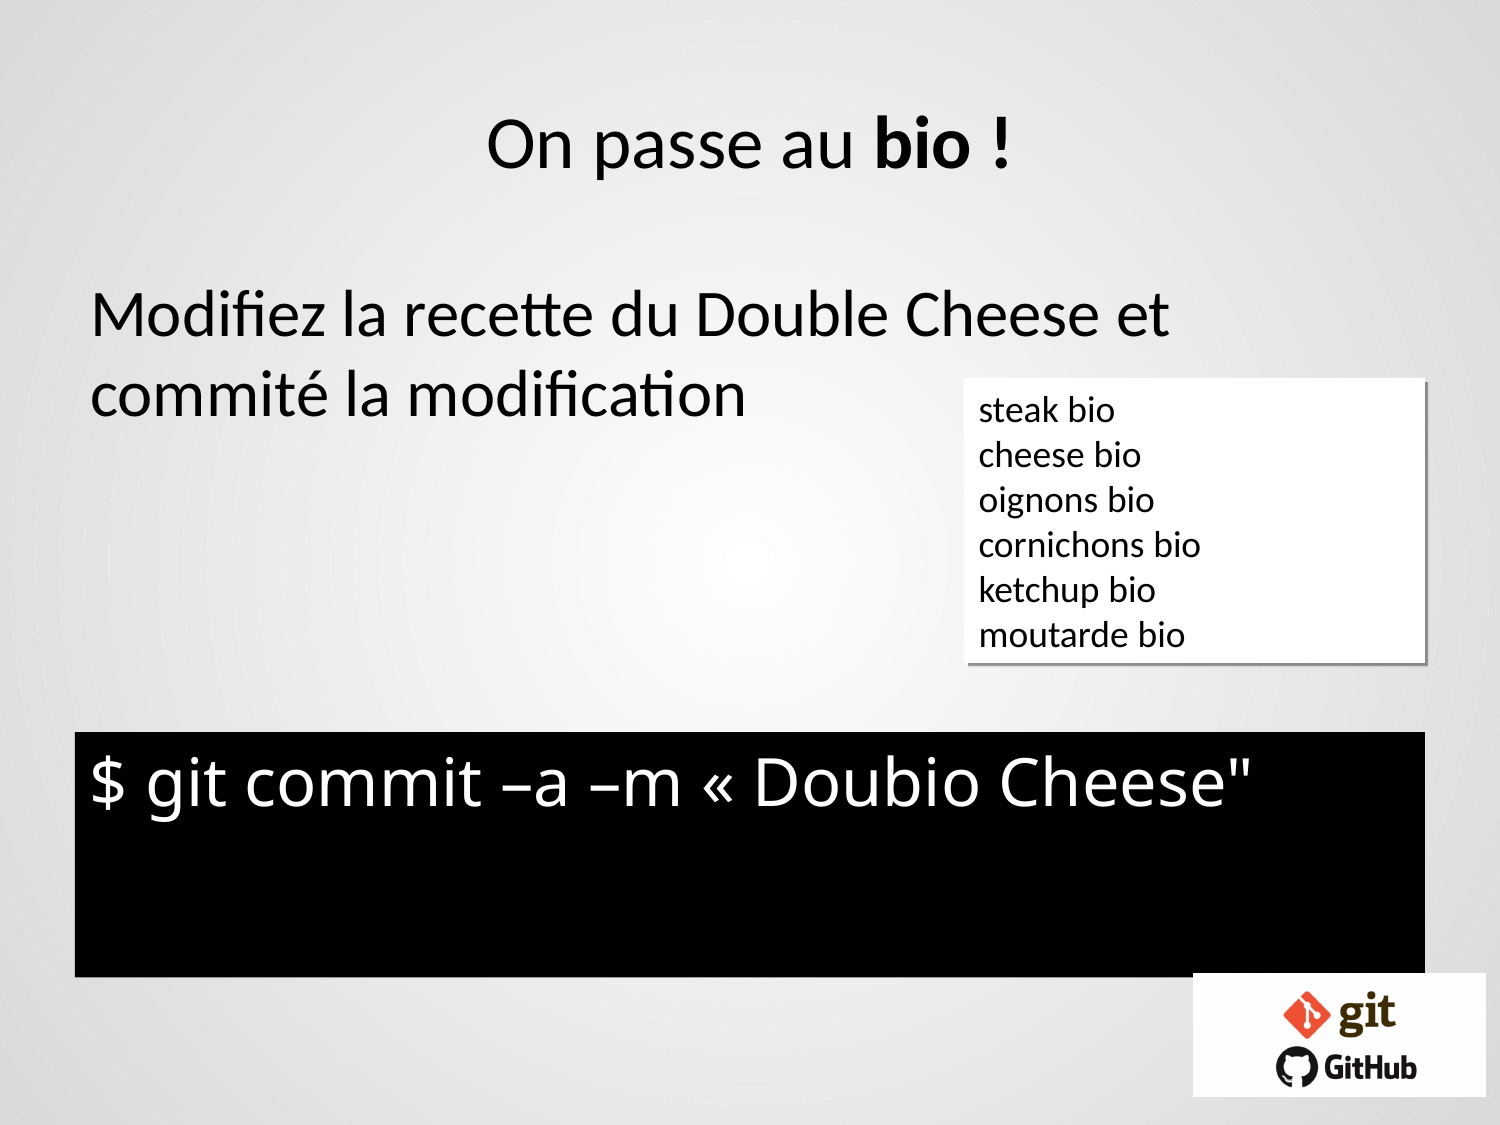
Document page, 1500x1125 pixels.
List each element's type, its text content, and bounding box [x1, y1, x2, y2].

picture [1193, 973, 1486, 1097]
text_box steak bio cheese bio oignons bio cornichons bio ketchup bio moutarde bio [963, 377, 1425, 663]
list Modifiez la recette du Double Cheese et commité la modification [75, 262, 1425, 562]
text_box $ git commit –a –m « Doubio Cheese" [74, 732, 1425, 978]
title On passe au bio ! [75, 45, 1425, 233]
